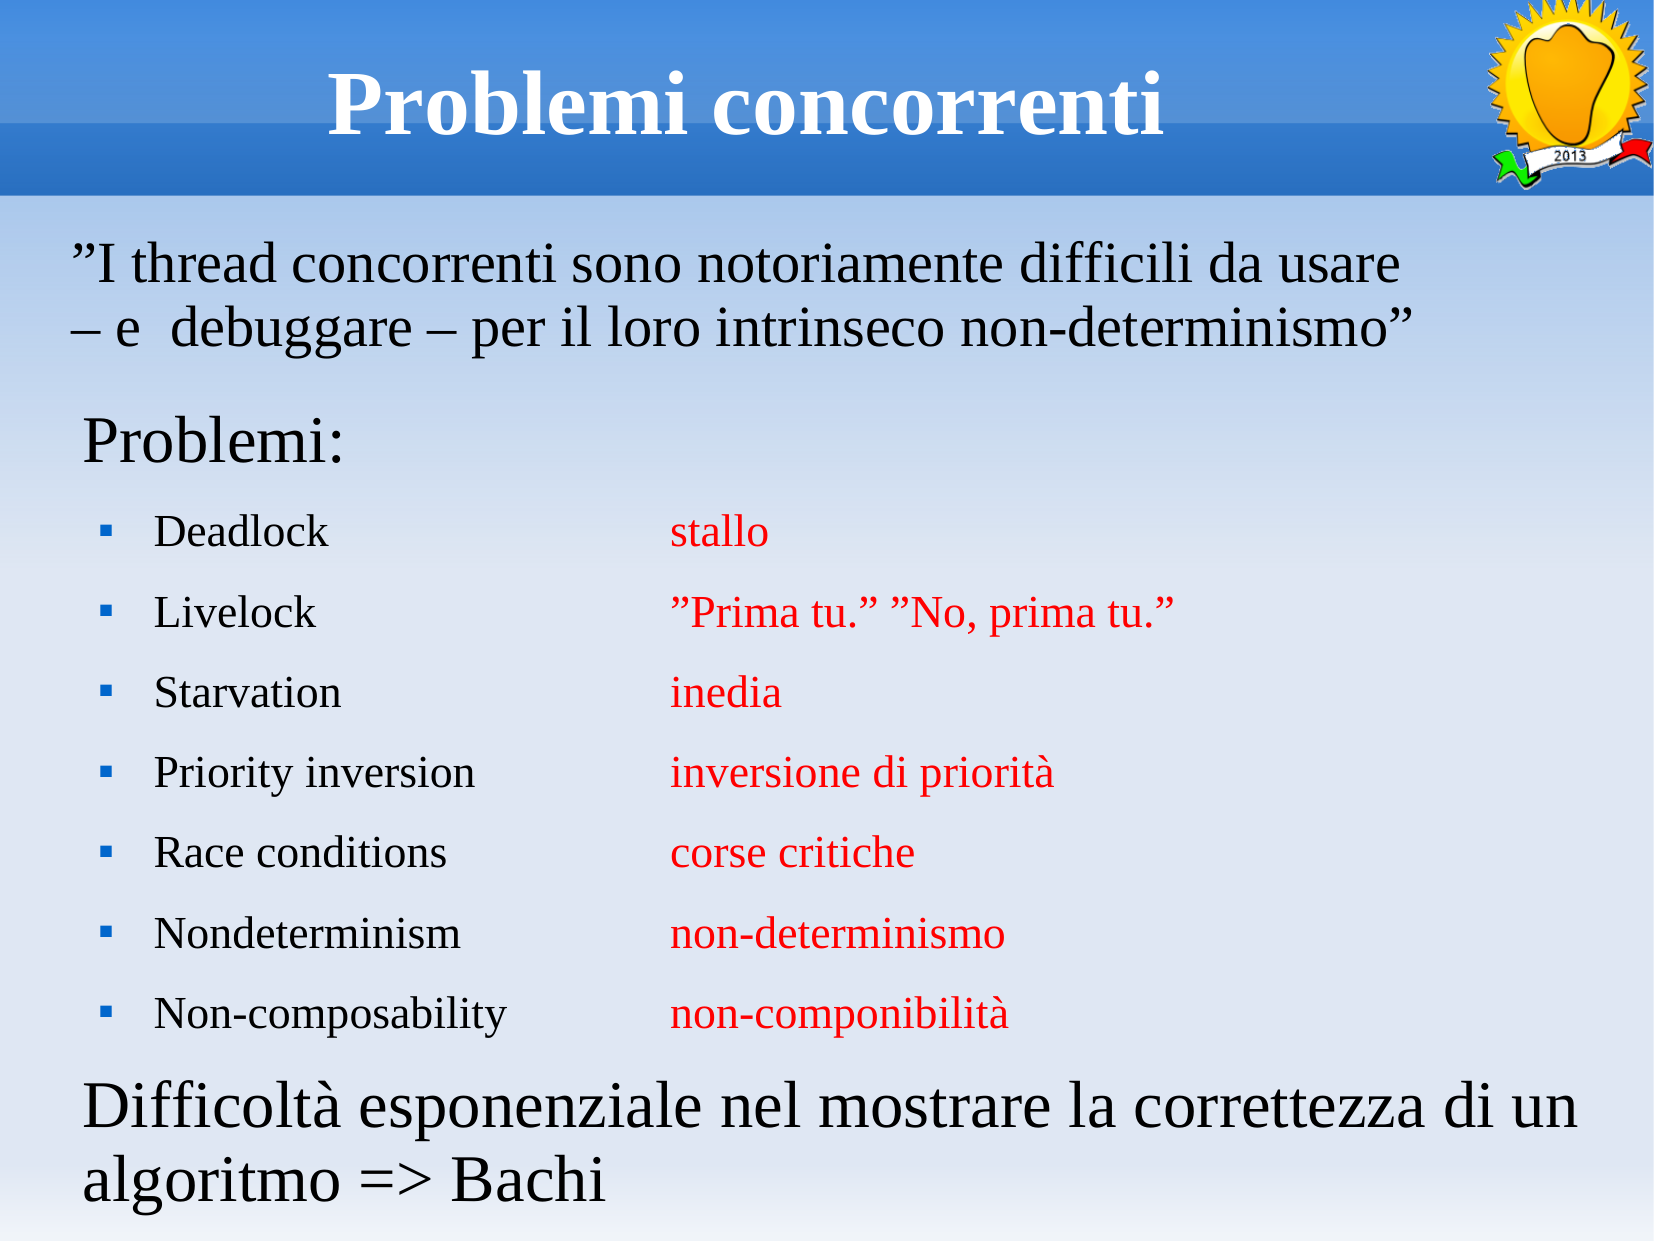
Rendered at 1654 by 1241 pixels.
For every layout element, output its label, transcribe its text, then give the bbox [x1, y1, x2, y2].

text_box ”I thread concorrenti sono notoriamente difficili da usare – e debuggare – per il loro intrinseco non-determinismo” [71, 230, 1642, 361]
picture [0, 0, 1654, 1241]
title Problemi concorrenti [76, 0, 1418, 208]
list Problemi: Deadlock stallo Livelock ”Prima tu.” ”No, prima tu.” Starvation inedia Priority inversion inversione di priorità Race conditions corse critiche Nondeterminism non-determinismo Non-composability non-componibilità Difficoltà esponenziale nel mostrare la correttezza di un algoritmo => Bachi [82, 402, 1595, 1217]
